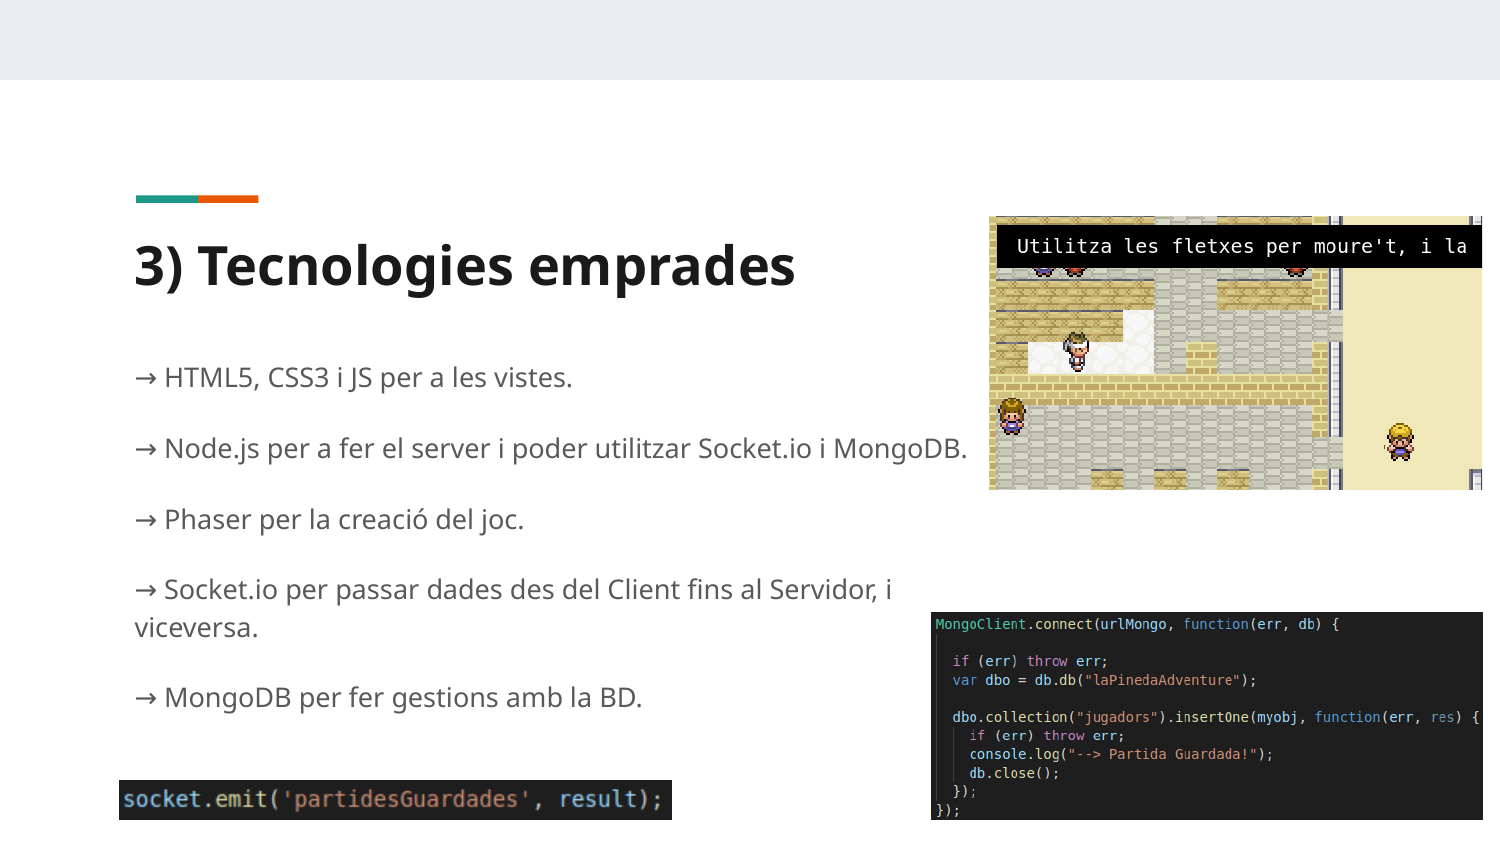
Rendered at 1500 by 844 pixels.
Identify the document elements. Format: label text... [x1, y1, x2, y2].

title 3) Tecnologies emprades [119, 216, 989, 305]
picture [119, 780, 672, 820]
picture [989, 216, 1483, 490]
list → HTML5, CSS3 i JS per a les vistes. → Node.js per a fer el server i poder utilitzar Socket.io i MongoDB. → Phaser per la creació del joc. → Socket.io per passar dades des del Client fins al Servidor, i viceversa. → MongoDB per fer gestions amb la BD. [119, 341, 990, 712]
picture [931, 612, 1483, 821]
